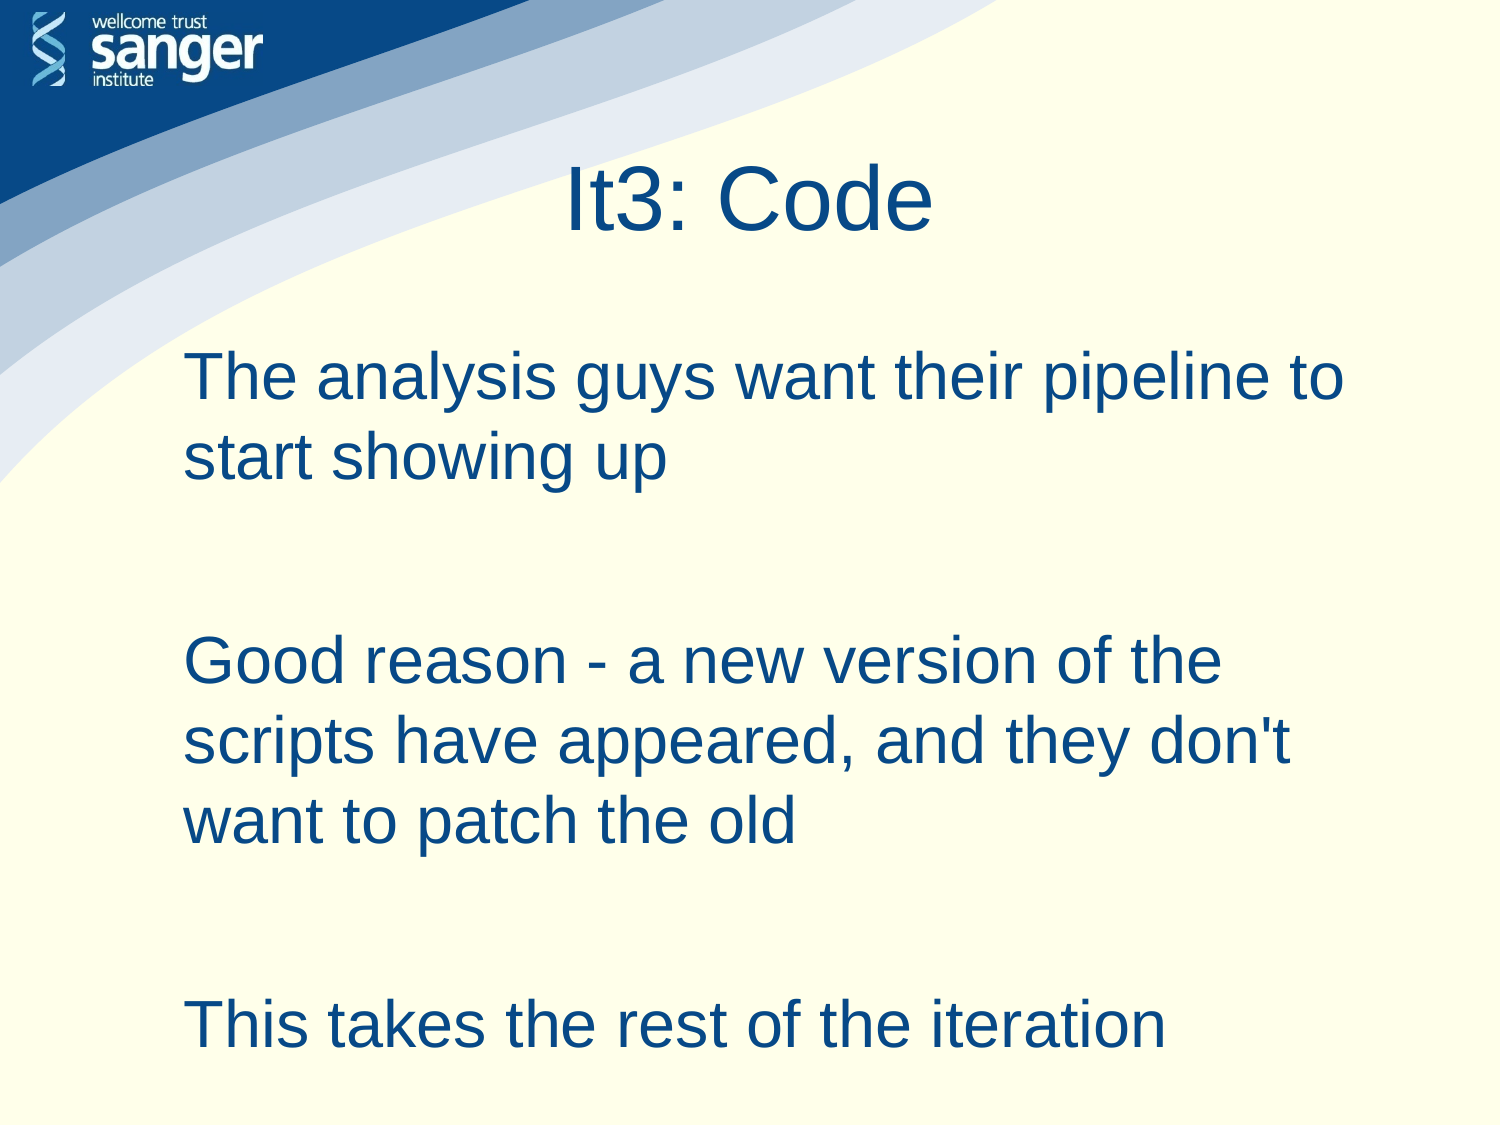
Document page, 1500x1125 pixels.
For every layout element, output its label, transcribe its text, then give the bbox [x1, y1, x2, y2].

title It3: Code [112, 75, 1388, 312]
list The analysis guys want their pipeline to start showing up Good reason - a new version of the scripts have appeared, and they don't want to patch the old This takes the rest of the iteration [112, 324, 1388, 1054]
picture [12, 12, 263, 86]
